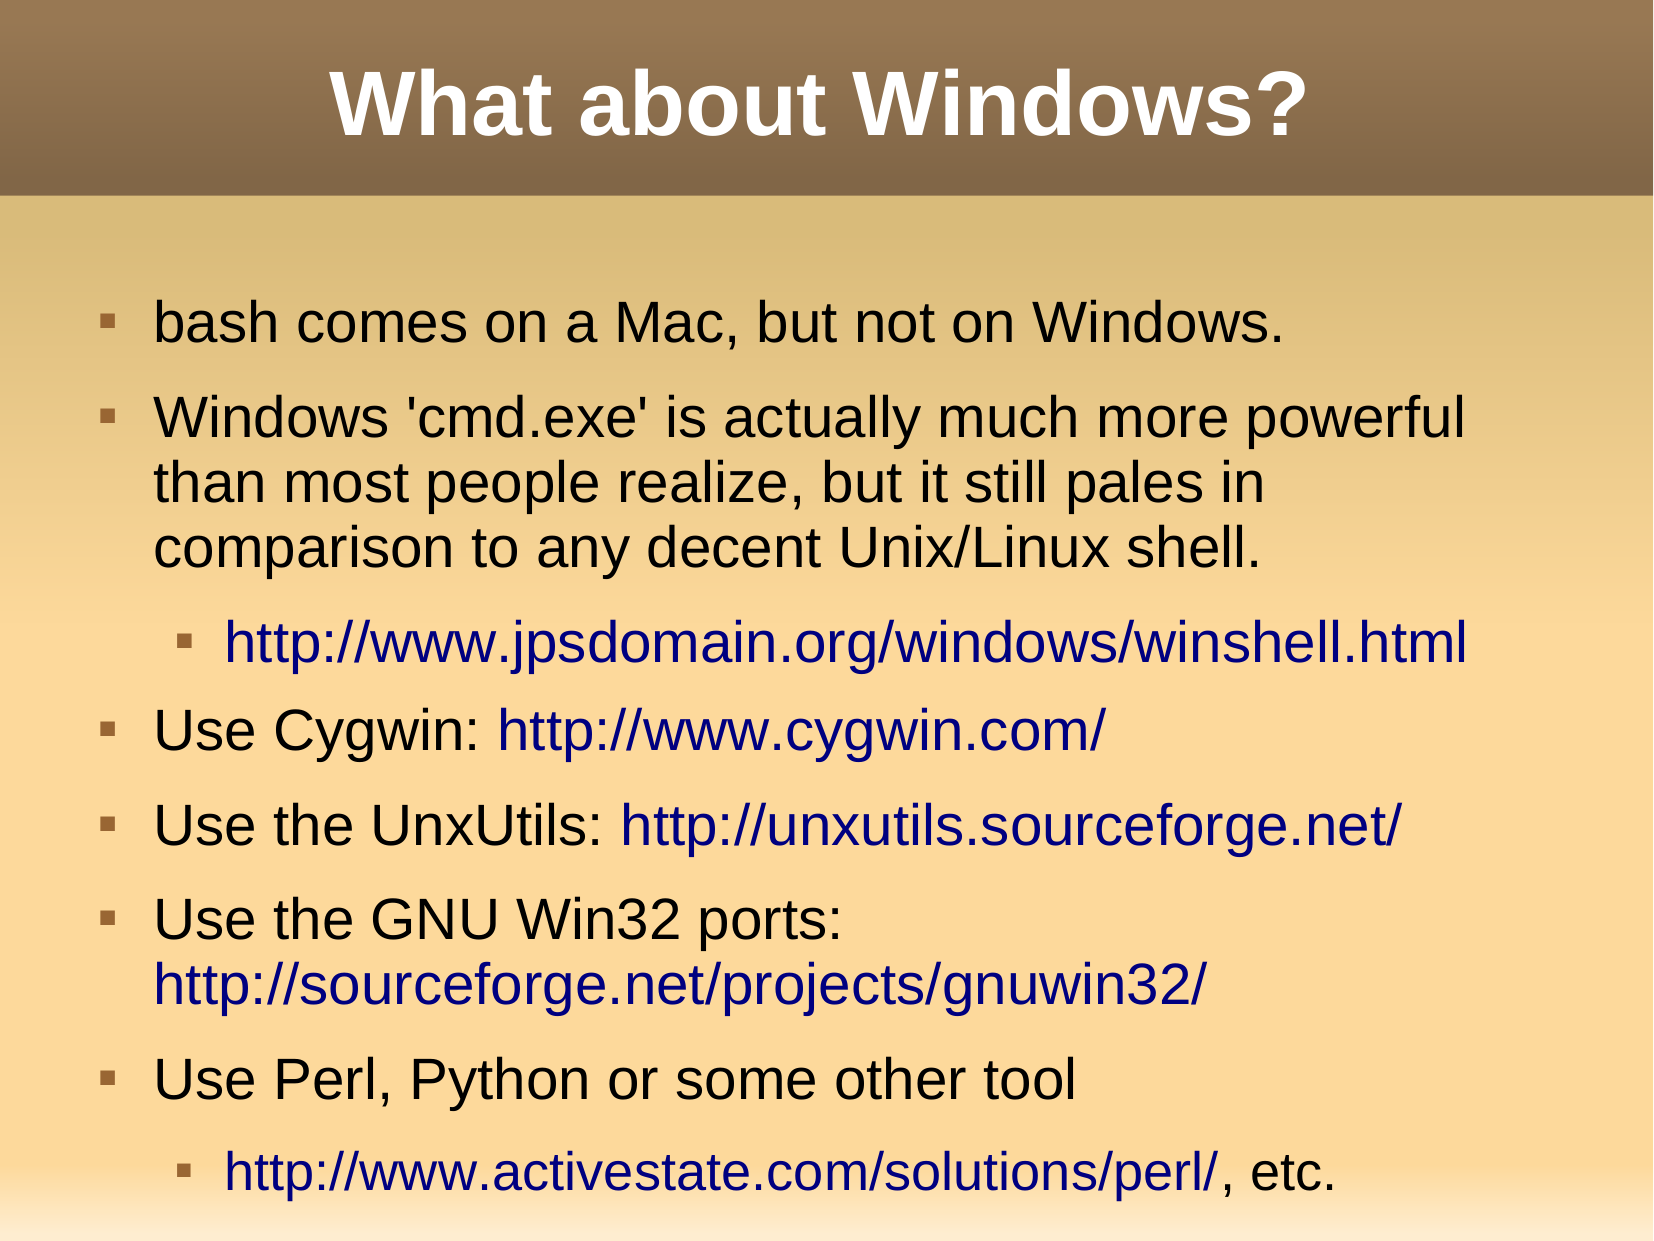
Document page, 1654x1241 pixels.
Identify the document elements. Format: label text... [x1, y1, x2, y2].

list bash comes on a Mac, but not on Windows. Windows 'cmd.exe' is actually much more powerful than most people realize, but it still pales in comparison to any decent Unix/Linux shell. http://www.jpsdomain.org/windows/winshell.html Use Cygwin: http://www.cygwin.com/ Use the UnxUtils: http://unxutils.sourceforge.net/ Use the GNU Win32 ports: http://sourceforge.net/projects/gnuwin32/ Use Perl, Python or some other tool http://www.activestate.com/solutions/perl/, etc. [82, 290, 1571, 1203]
picture [0, 0, 1654, 1241]
title What about Windows? [76, 0, 1565, 208]
